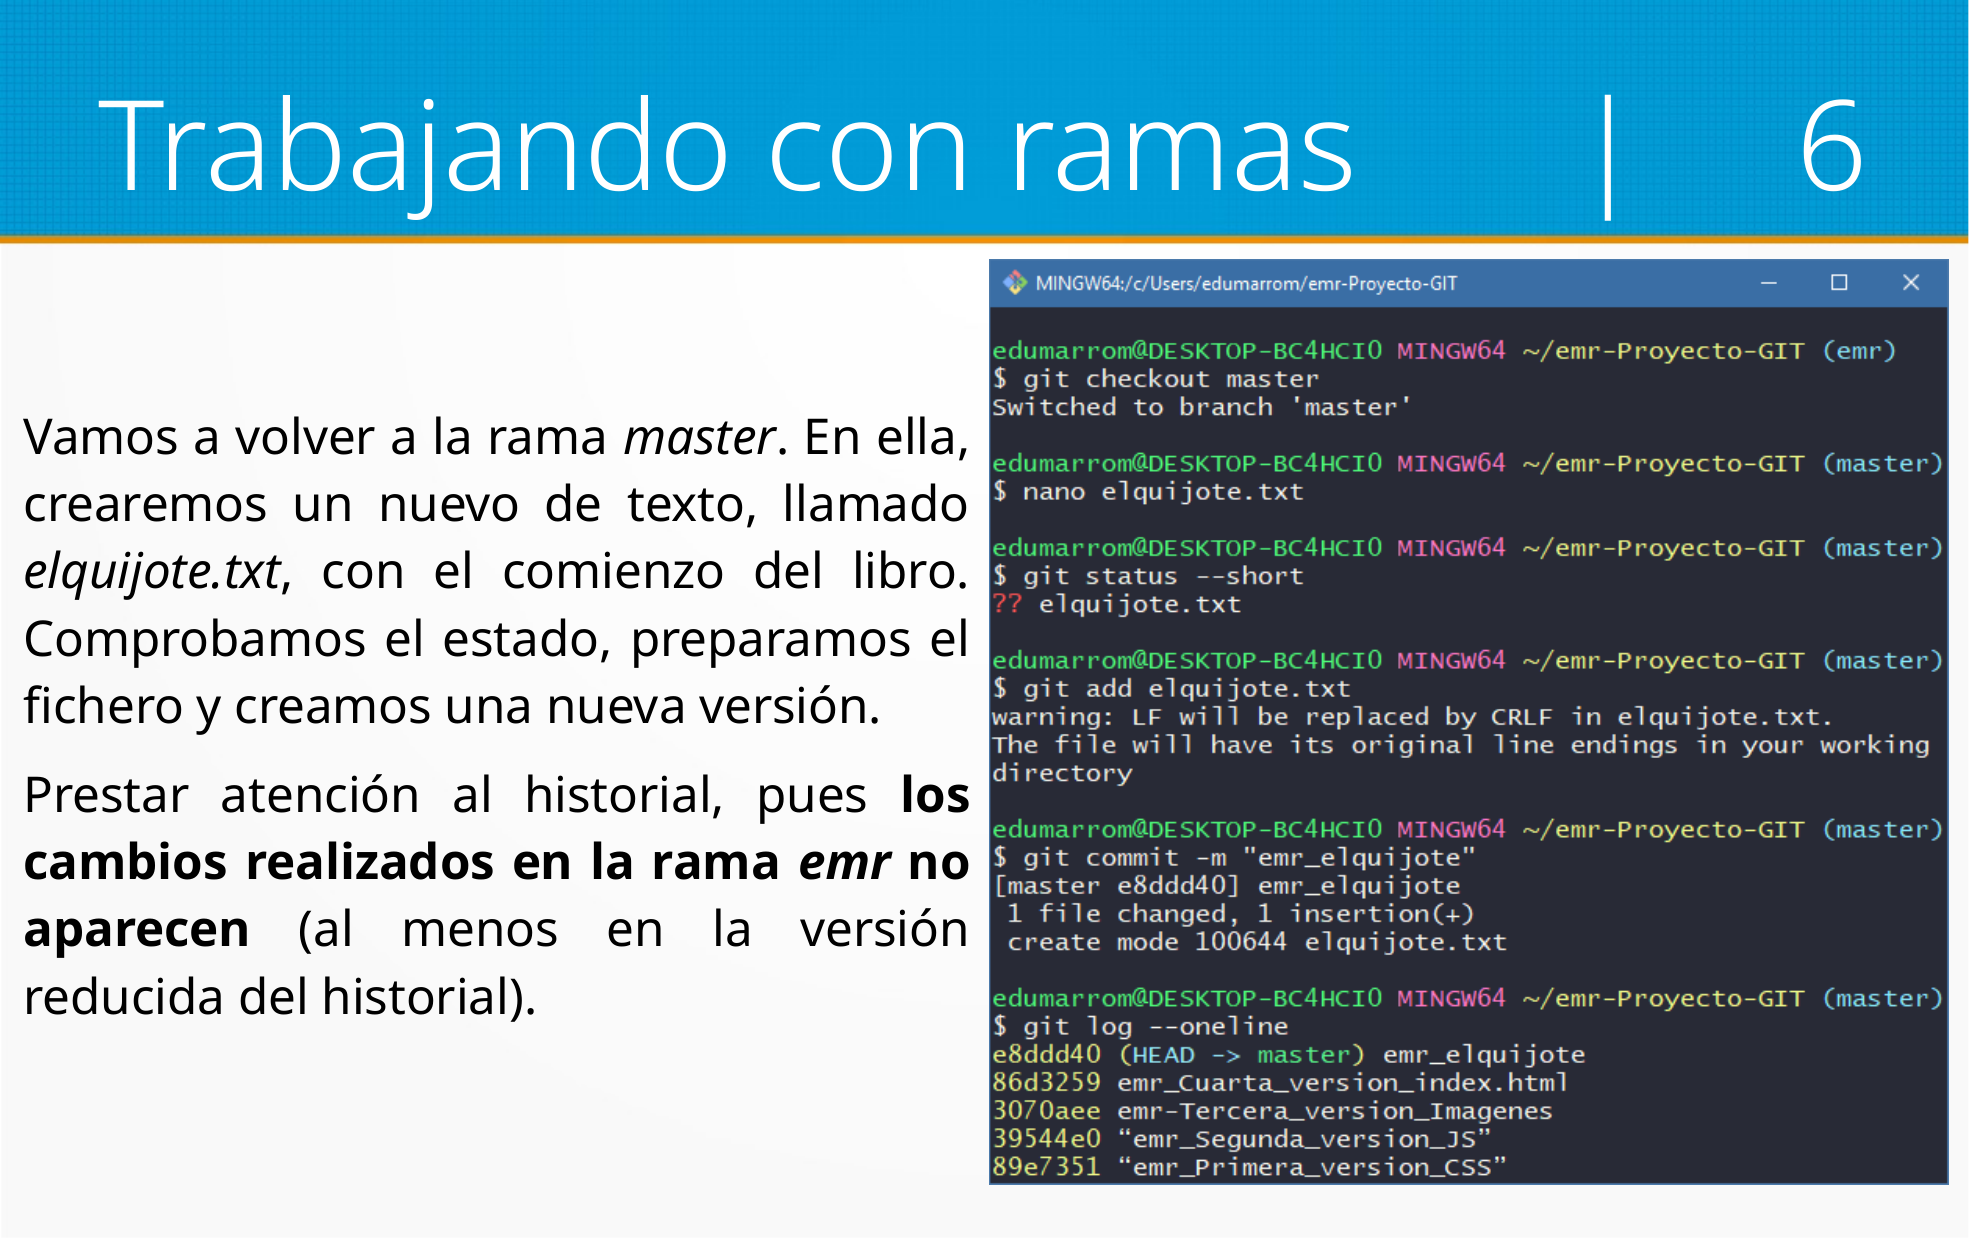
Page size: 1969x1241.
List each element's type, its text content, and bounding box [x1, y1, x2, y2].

title Trabajando con ramas | 6 [98, 19, 1870, 227]
list Vamos a volver a la rama master. En ella, crearemos un nuevo de texto, llamado elquijote.txt, con el comienzo del libro. Comprobamos el estado, preparamos el fichero y creamos una nueva versión. Prestar atención al historial, pues los cambios realizados en la rama emr no aparecen (al menos en la versión reducida del historial). [23, 401, 971, 1099]
picture [0, 233, 1969, 1241]
